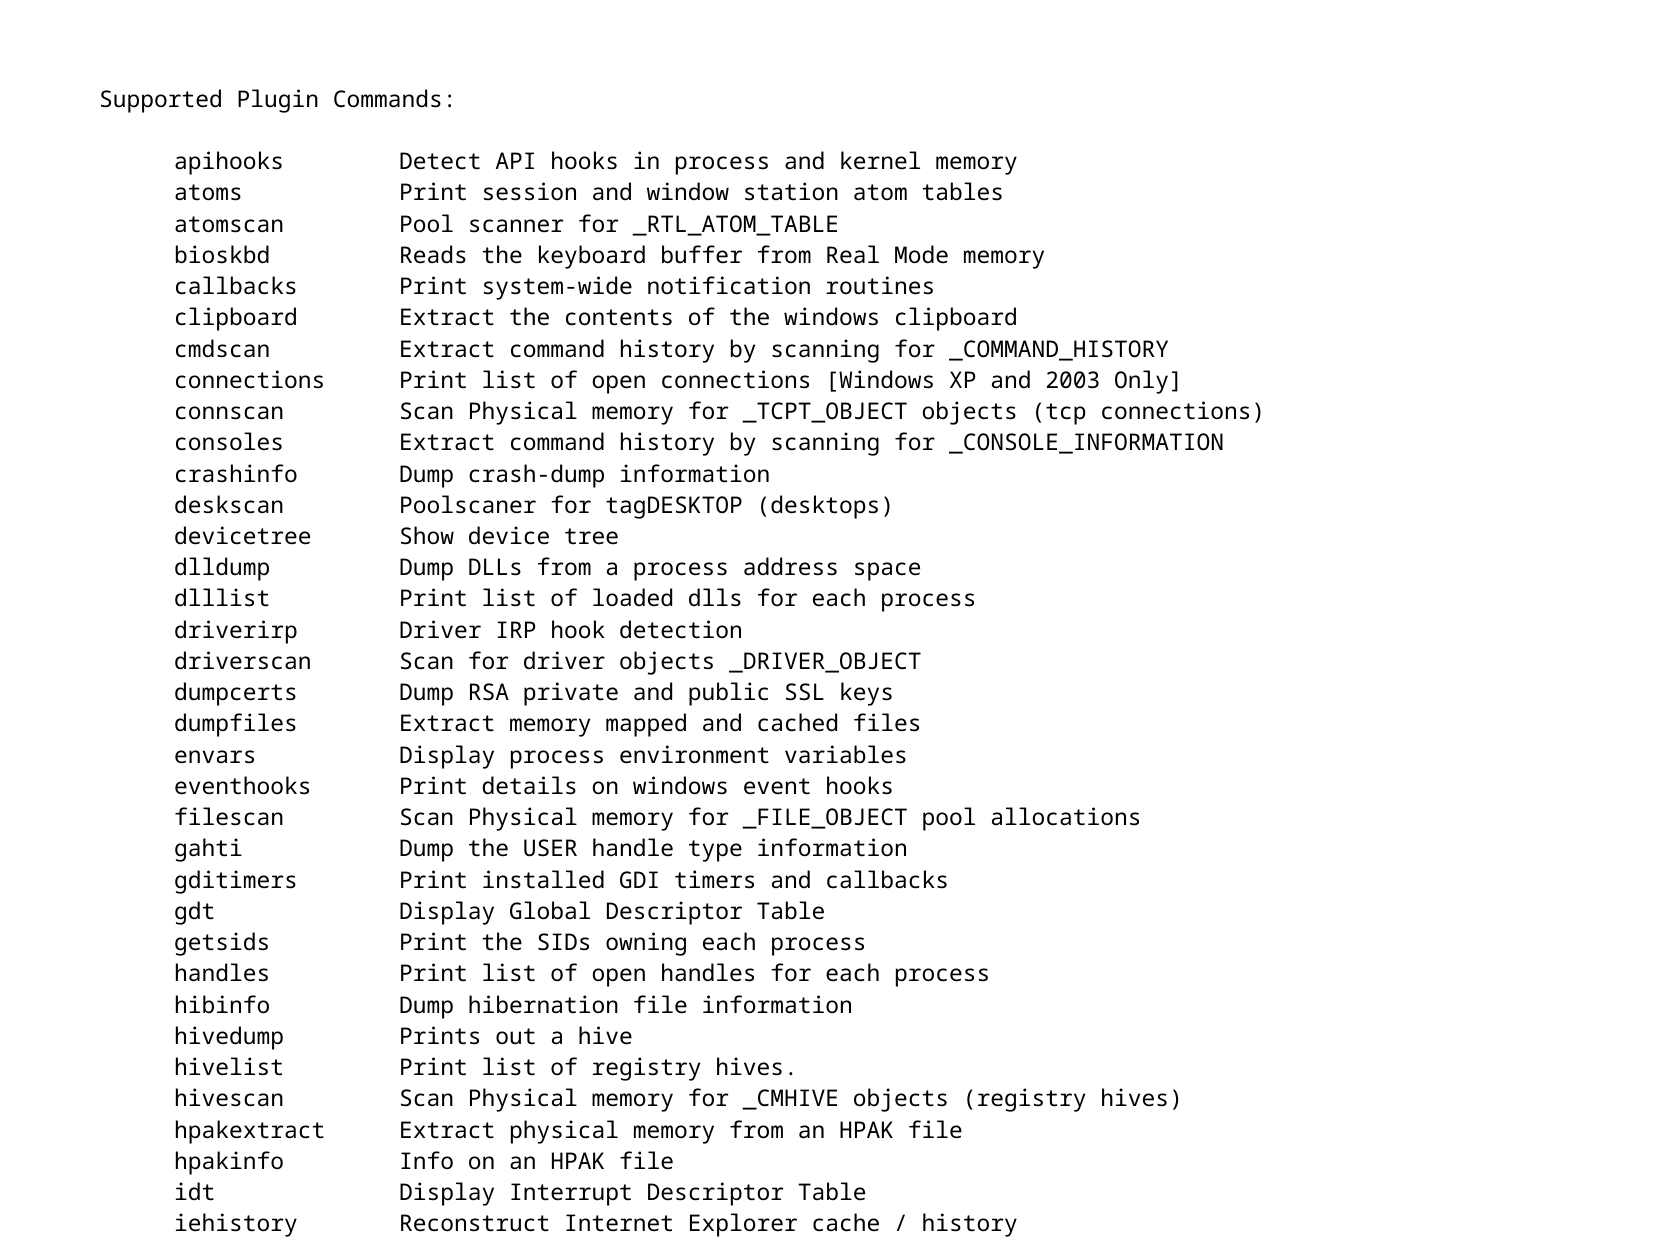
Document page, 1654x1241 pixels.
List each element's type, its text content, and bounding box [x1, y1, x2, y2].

text_box Supported Plugin Commands: apihooks Detect API hooks in process and kernel memory atoms Print session and window station atom tables atomscan Pool scanner for _RTL_ATOM_TABLE bioskbd Reads the keyboard buffer from Real Mode memory callbacks Print system-wide notification routines clipboard Extract the contents of the windows clipboard cmdscan Extract command history by scanning for _COMMAND_HISTORY connections Print list of open connections [Windows XP and 2003 Only] connscan Scan Physical memory for _TCPT_OBJECT objects (tcp connections) consoles Extract command history by scanning for _CONSOLE_INFORMATION crashinfo Dump crash-dump information deskscan Poolscaner for tagDESKTOP (desktops) devicetree Show device tree dlldump Dump DLLs from a process address space dlllist Print list of loaded dlls for each process driverirp Driver IRP hook detection driverscan Scan for driver objects _DRIVER_OBJECT dumpcerts Dump RSA private and public SSL keys dumpfiles Extract memory mapped and cached files envars Display process environment variables eventhooks Print details on windows event hooks filescan Scan Physical memory for _FILE_OBJECT pool allocations gahti Dump the USER handle type information gditimers Print installed GDI timers and callbacks gdt Display Global Descriptor Table getsids Print the SIDs owning each process handles Print list of open handles for each process hibinfo Dump hibernation file information hivedump Prints out a hive hivelist Print list of registry hives. hivescan Scan Physical memory for _CMHIVE objects (registry hives) hpakextract Extract physical memory from an HPAK file hpakinfo Info on an HPAK file idt Display Interrupt Descriptor Table iehistory Reconstruct Internet Explorer cache / history imagecopy Copies a physical address space out as a raw DD image imageinfo Identify information for the image impscan Scan for calls to imported functions kdbgscan Search for and dump potential KDBG values kpcrscan Search for and dump potential KPCR values ldrmodules Detect unlinked DLLs [9, 75, 1646, 1221]
